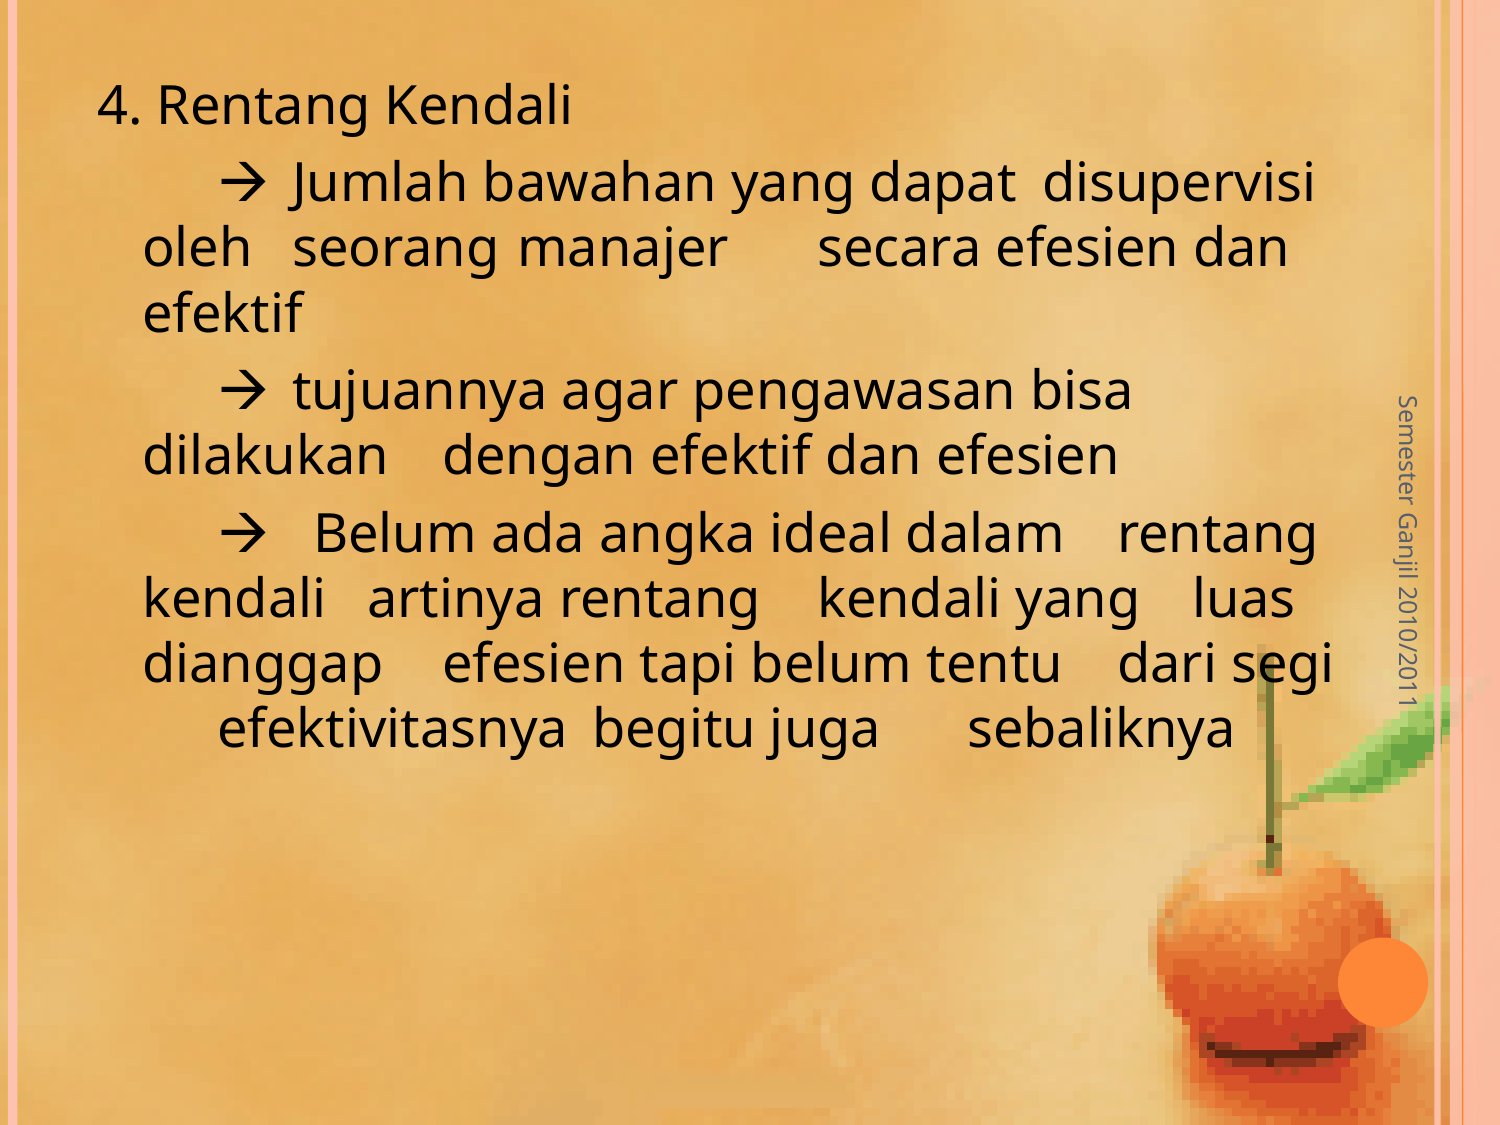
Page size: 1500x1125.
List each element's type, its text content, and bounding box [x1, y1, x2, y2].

text_box Semester Ganjil 2010/2011 [1379, 380, 1440, 906]
list 4. Rentang Kendali  Jumlah bawahan yang dapat disupervisi oleh seorang manajer secara efesien dan efektif  tujuannya agar pengawasan bisa dilakukan dengan efektif dan efesien  Belum ada angka ideal dalam rentang kendali artinya rentang kendali yang luas dianggap efesien tapi belum tentu dari segi efektivitasnya begitu juga sebaliknya [37, 62, 1388, 1000]
